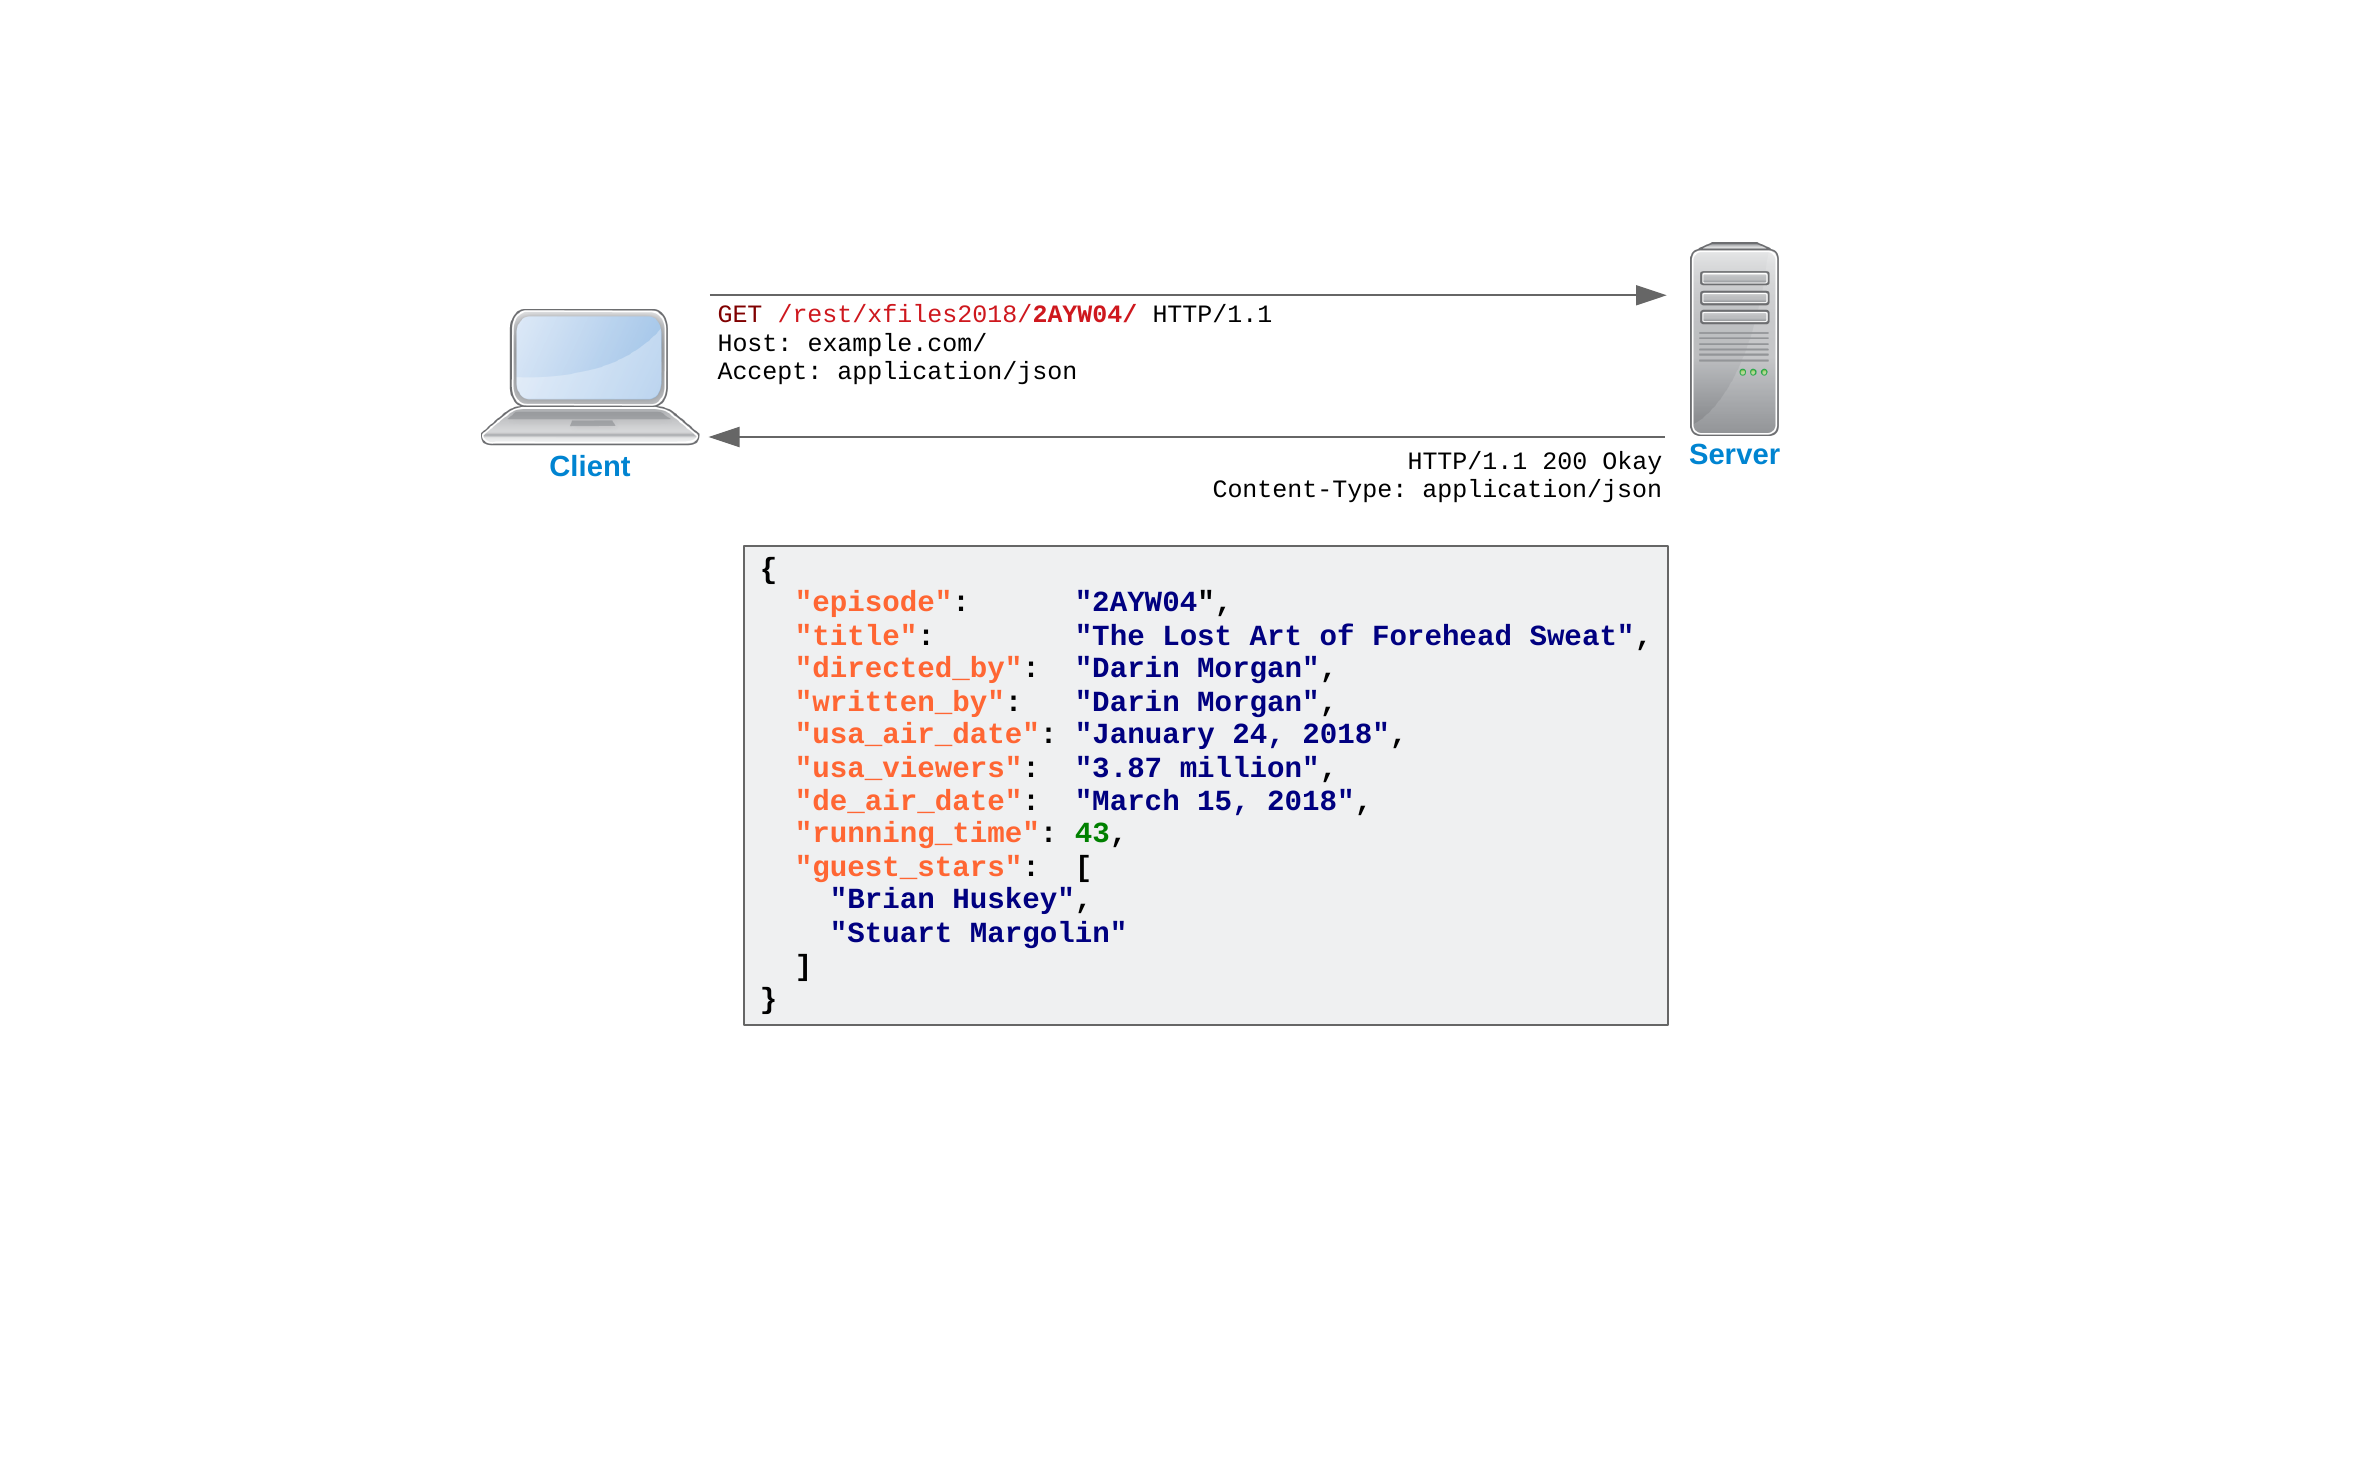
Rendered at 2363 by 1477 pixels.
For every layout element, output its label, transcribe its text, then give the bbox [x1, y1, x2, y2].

picture [471, 299, 709, 455]
text_box Client [534, 442, 646, 491]
text_box { "episode": "2AYW04", "title": "The Lost Art of Forehead Sweat", "directed_by": "Darin Morgan", "written_by": "Darin Morgan", "usa_air_date": "January 24, 2018", "usa_viewers": "3.87 million", "de_air_date": "March 15, 2018", "running_time": 43, "guest_stars": [ "Brian Huskey", "Stuart Margolin" ] } [744, 546, 1669, 1026]
text_box HTTP/1.1 200 Okay Content-Type: application/json [1197, 441, 1678, 513]
picture [1690, 242, 1779, 430]
text_box Server [1674, 430, 1796, 479]
text_box GET /rest/xfiles2018/2AYW04/ HTTP/1.1 Host: example.com/ Accept: application/json [702, 294, 1288, 395]
